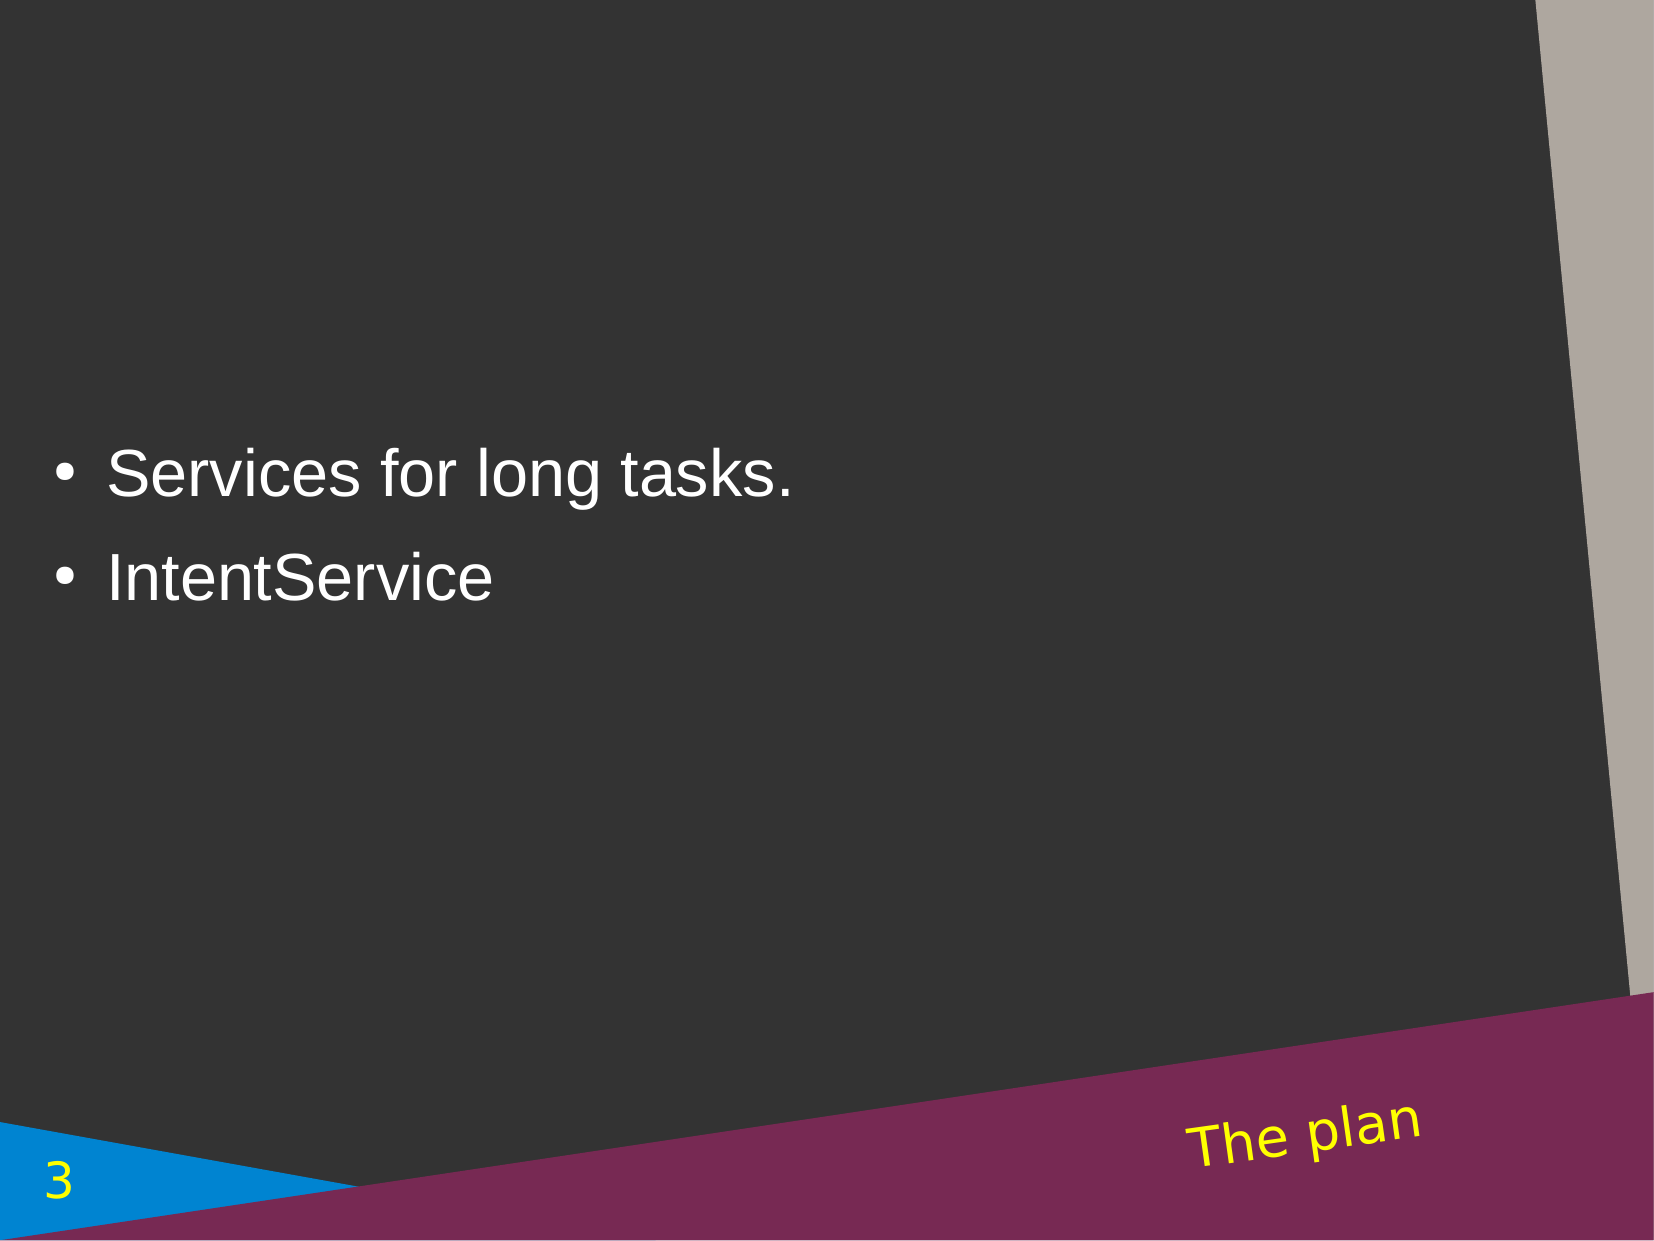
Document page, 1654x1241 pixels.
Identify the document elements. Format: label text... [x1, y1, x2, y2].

list Services for long tasks. IntentService [35, 59, 1524, 993]
title The plan [956, 995, 1654, 1241]
